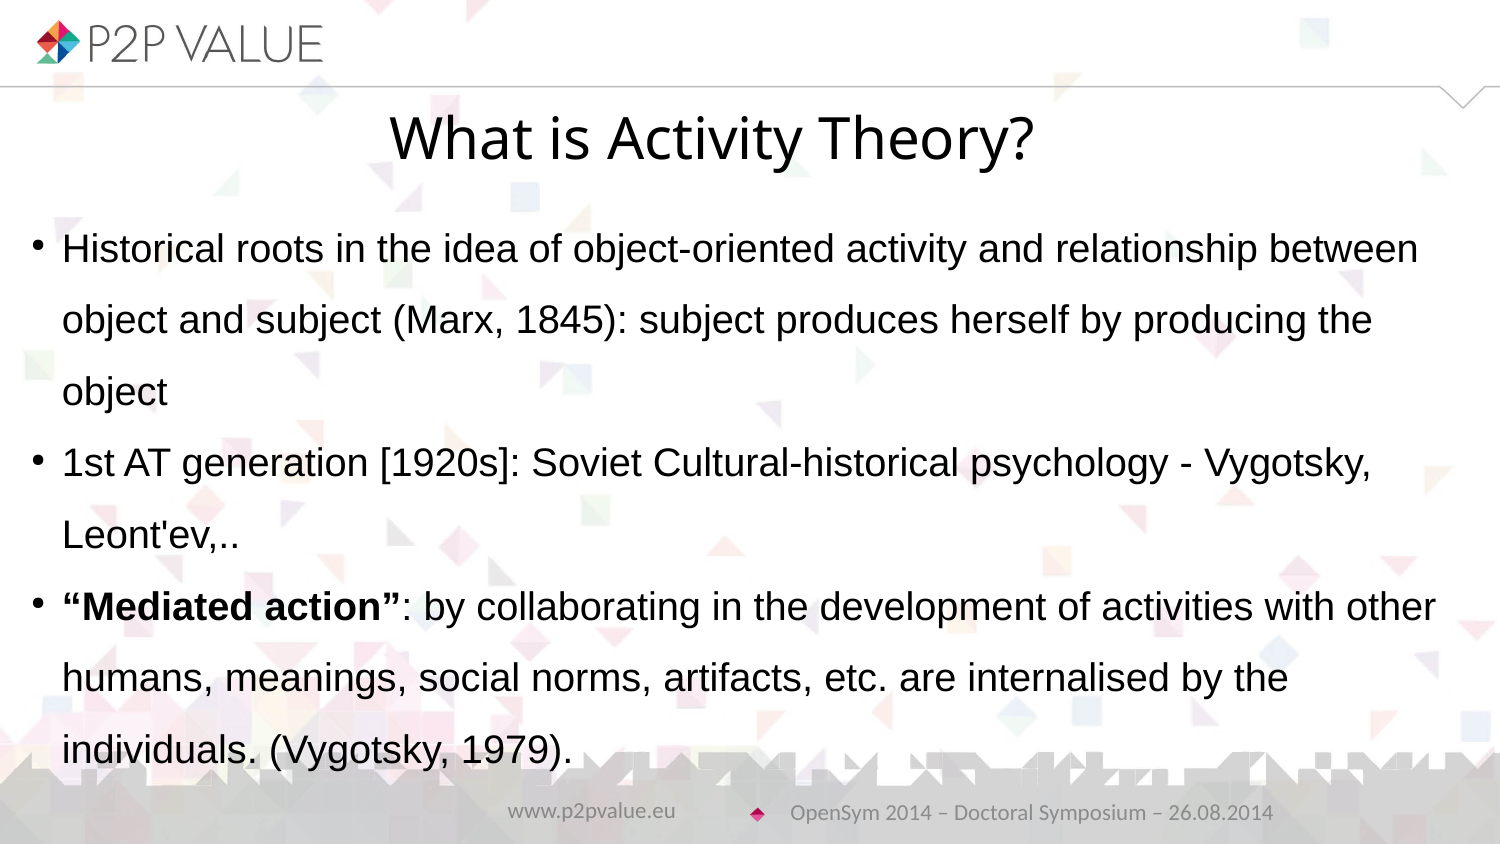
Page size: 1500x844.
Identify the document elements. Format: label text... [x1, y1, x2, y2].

text_box OpenSym 2014 – Doctoral Symposium – 26.08.2014 [777, 788, 1470, 834]
text_box www.p2pvalue.eu [501, 789, 720, 829]
picture [0, 0, 1500, 844]
subtitle Historical roots in the idea of object-oriented activity and relationship between object and subject (Marx, 1845): subject produces herself by producing the object 1st AT generation [1920s]: Soviet Cultural-historical psychology - Vygotsky, Leont'ev,.. “Mediated action”: by collaborating in the development of activities with other humans, meanings, social norms, artifacts, etc. are internalised by the individuals. (Vygotsky, 1979). [17, 191, 1499, 781]
title What is Activity Theory? [60, 92, 1366, 181]
